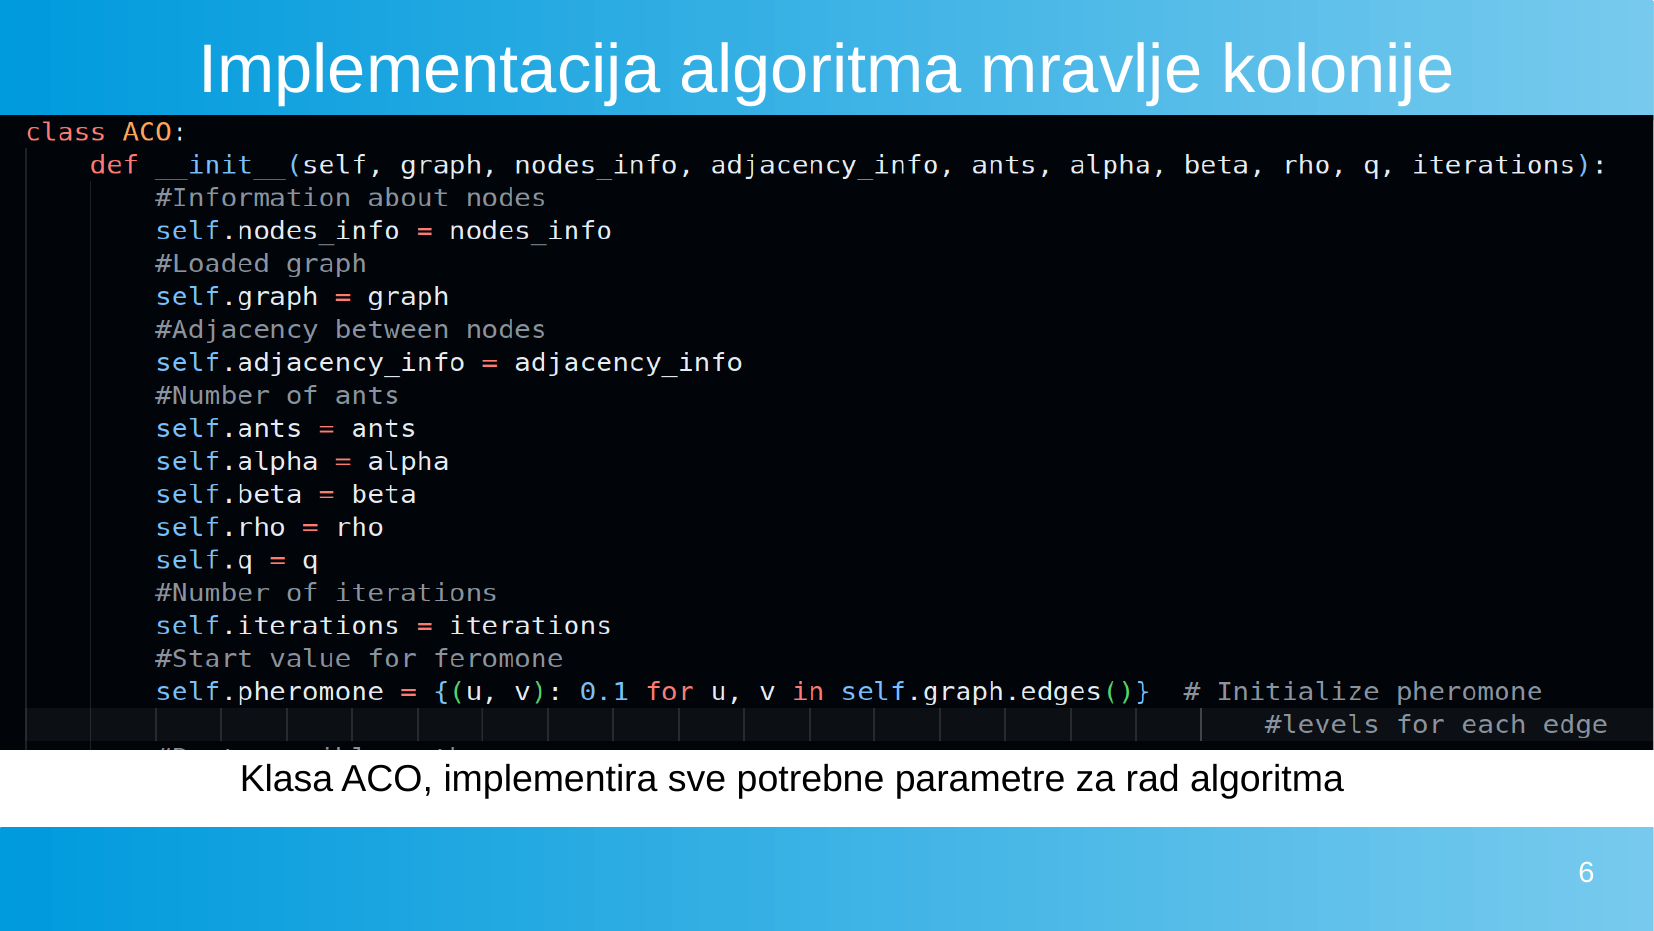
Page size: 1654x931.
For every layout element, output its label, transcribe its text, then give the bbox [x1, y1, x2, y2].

picture [0, 1, 1654, 751]
text_box Klasa ACO, implementira sve potrebne parametre za rad algoritma [225, 751, 1426, 807]
title Implementacija algoritma mravlje kolonije [59, 29, 1595, 108]
